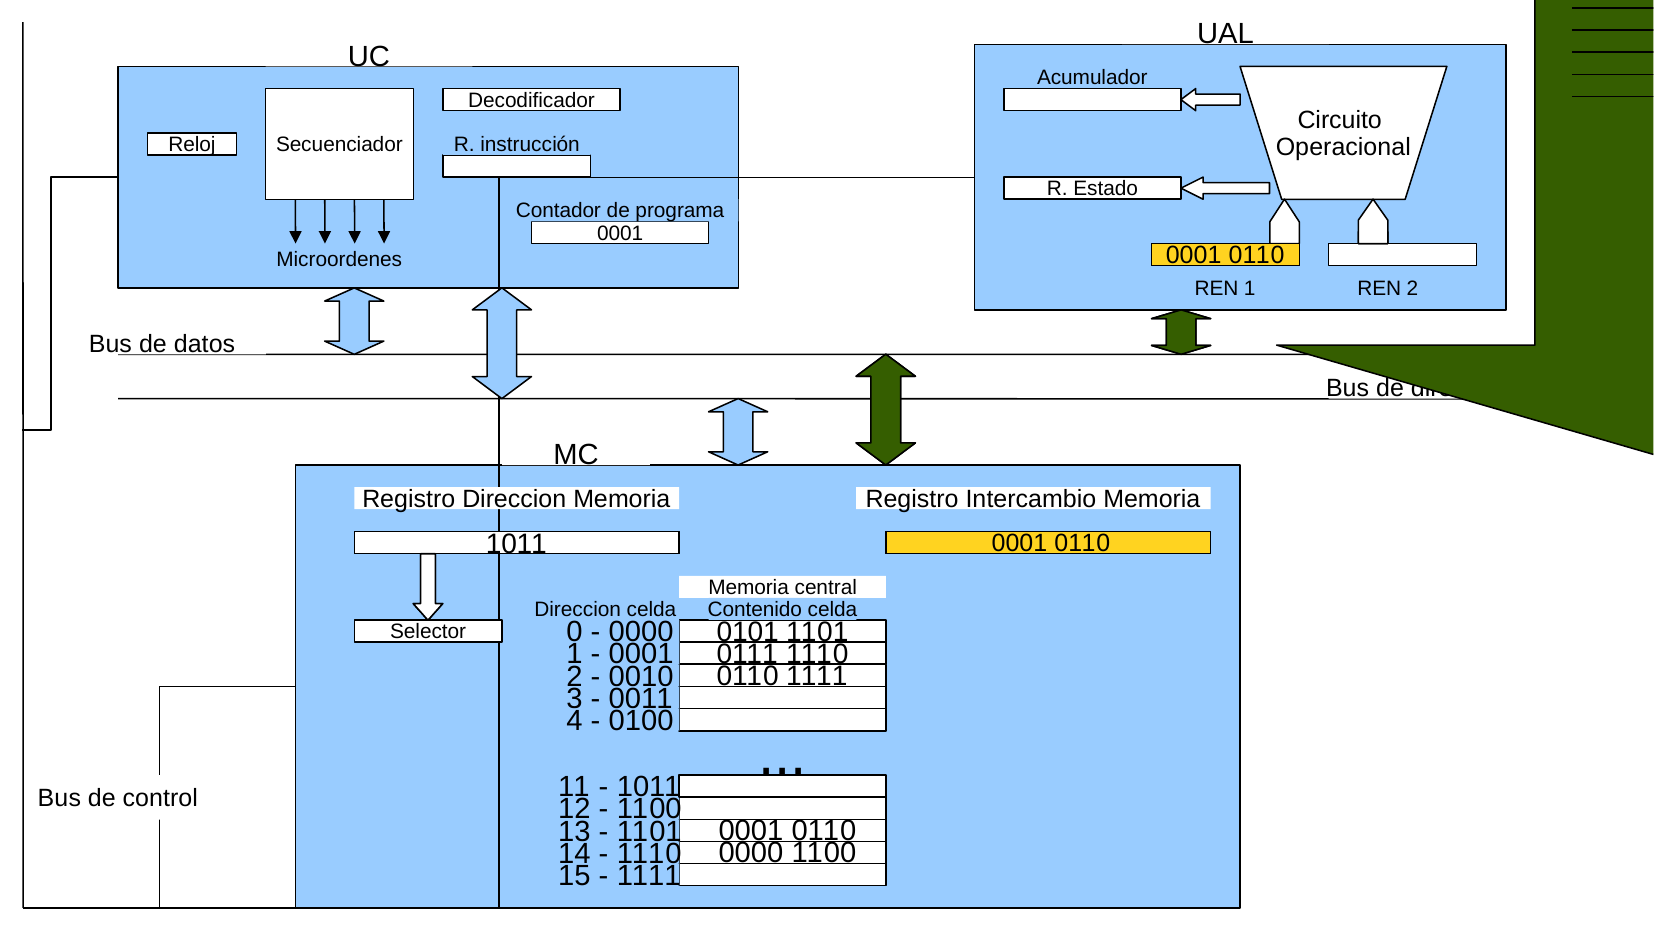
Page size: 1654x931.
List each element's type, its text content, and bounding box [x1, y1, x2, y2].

text_box Bus de direcciones [1328, 376, 1458, 399]
text_box Bus de control [29, 775, 207, 820]
text_box Contenido celda [708, 597, 857, 620]
text_box [1276, 0, 1654, 455]
text_box R. instrucción [442, 132, 591, 155]
text_box Decodificador [442, 88, 621, 111]
text_box 14 - 1110 [560, 841, 680, 863]
text_box 3 - 0011 [560, 686, 680, 708]
text_box 0 - 0000 [560, 620, 680, 642]
text_box 0101 1101 [680, 620, 886, 643]
text_box UAL [1122, 22, 1329, 45]
text_box [295, 465, 498, 907]
text_box Contador de programa [502, 199, 739, 222]
text_box 0000 1100 [680, 842, 886, 863]
text_box [974, 44, 1507, 355]
text_box [118, 66, 739, 399]
text_box 2 - 0010 [560, 664, 680, 686]
text_box Selector [354, 620, 503, 643]
text_box Reloj [147, 132, 237, 155]
text_box 12 - 1100 [560, 797, 680, 819]
text_box Secuenciador [265, 88, 414, 200]
text_box 0111 1110 [680, 643, 886, 664]
text_box 0001 0110 [1151, 243, 1300, 266]
text_box Circuito Operacional [1240, 66, 1447, 200]
text_box Bus de datos [59, 332, 266, 355]
text_box 11 - 1011 [560, 775, 679, 797]
text_box Direccion celda [531, 597, 680, 620]
text_box Registro Direccion Memoria [354, 487, 680, 510]
text_box 0001 [531, 222, 709, 244]
text_box Microordenes [265, 248, 414, 271]
text_box 0001 0110 [885, 531, 1211, 554]
text_box R. Estado [1003, 177, 1181, 200]
text_box 1011 [354, 531, 680, 554]
text_box MC [502, 442, 650, 466]
text_box [500, 354, 1241, 909]
text_box 13 - 1101 [560, 819, 680, 841]
text_box 0001 0110 [680, 819, 886, 842]
text_box 1 - 0001 [560, 642, 680, 664]
text_box 15 - 1111 [560, 863, 680, 886]
text_box 0110 1111 [680, 664, 886, 686]
text_box Registro Intercambio Memoria [856, 487, 1211, 510]
text_box Memoria central [679, 575, 886, 598]
text_box UC [265, 44, 473, 67]
text_box Acumulador [1003, 66, 1181, 88]
text_box 4 - 0100 [560, 708, 680, 731]
